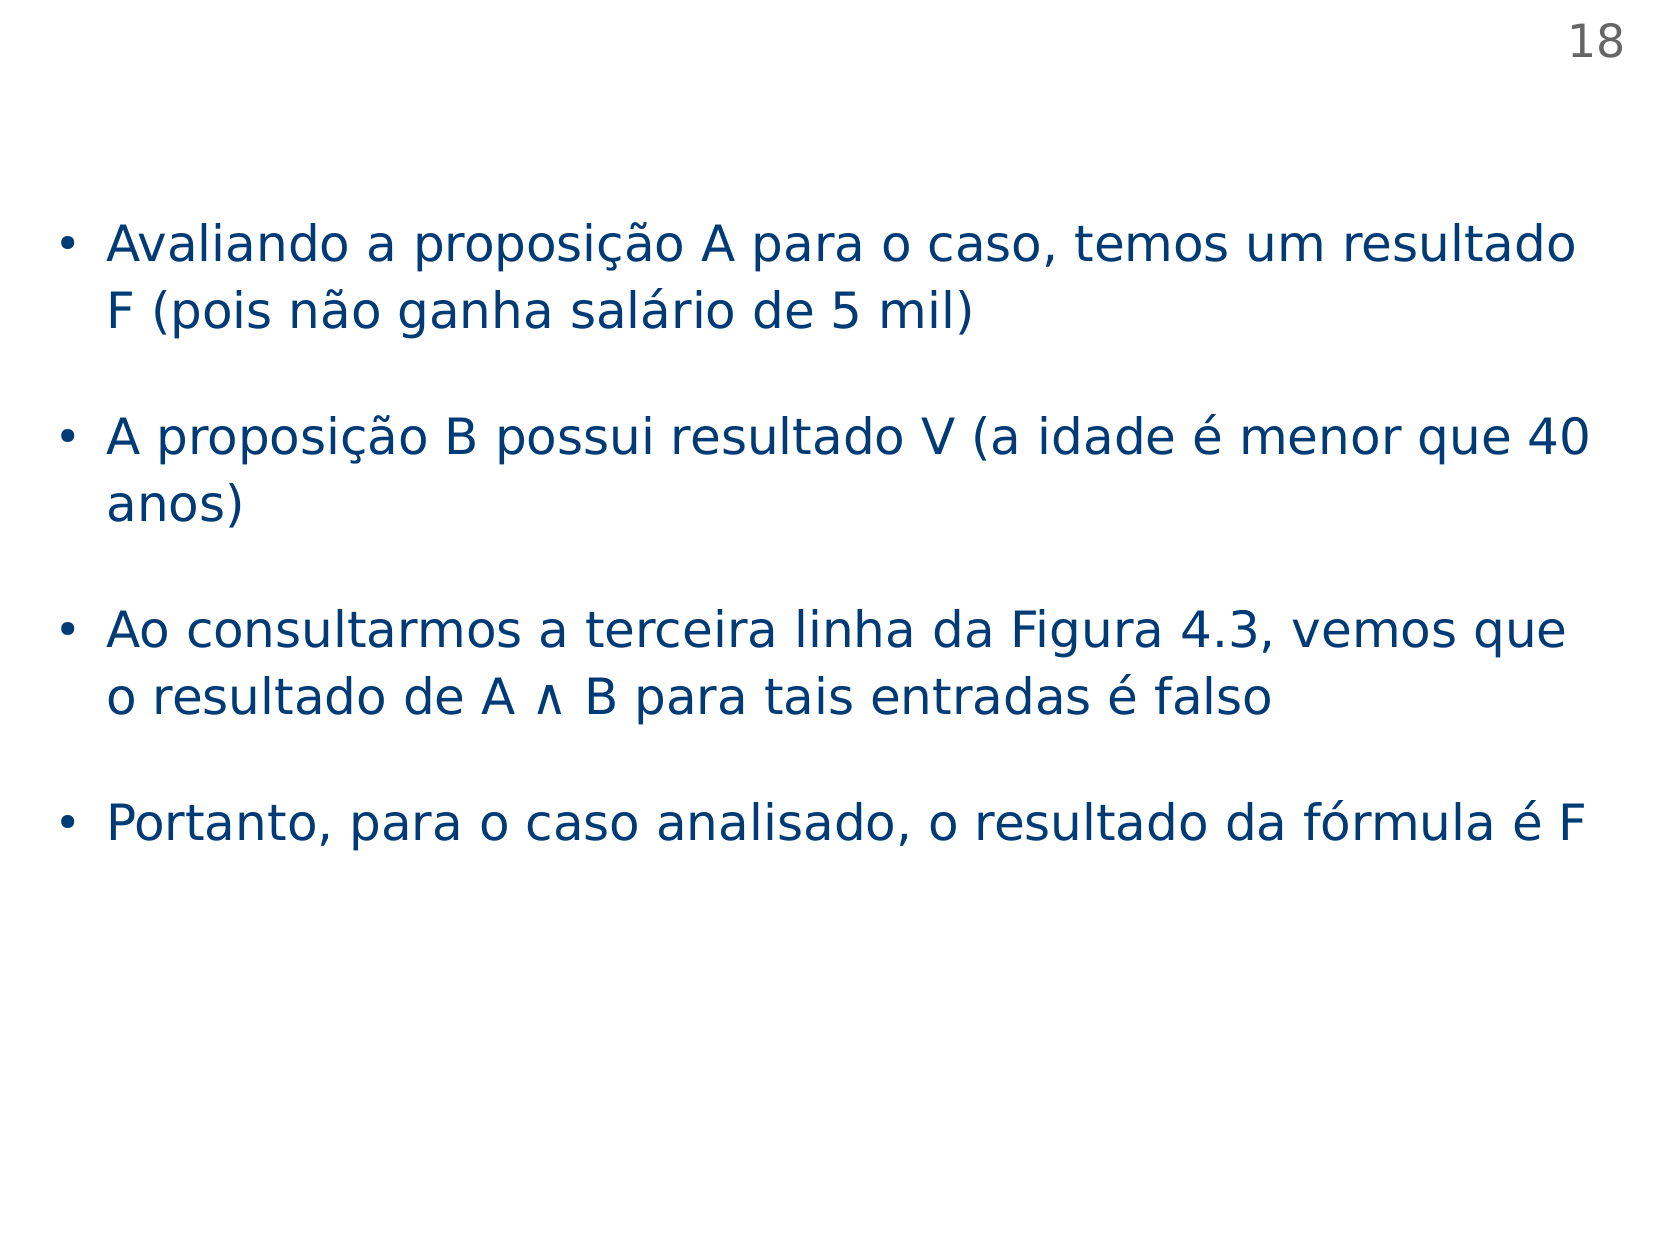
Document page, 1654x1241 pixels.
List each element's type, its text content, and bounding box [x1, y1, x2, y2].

list Avaliando a proposição A para o caso, temos um resultado F (pois não ganha salário de 5 mil) A proposição B possui resultado V (a idade é menor que 40 anos) Ao consultarmos a terceira linha da Figura 4.3, vemos que o resultado de A ∧ B para tais entradas é falso Portanto, para o caso analisado, o resultado da fórmula é F [59, 206, 1595, 1223]
